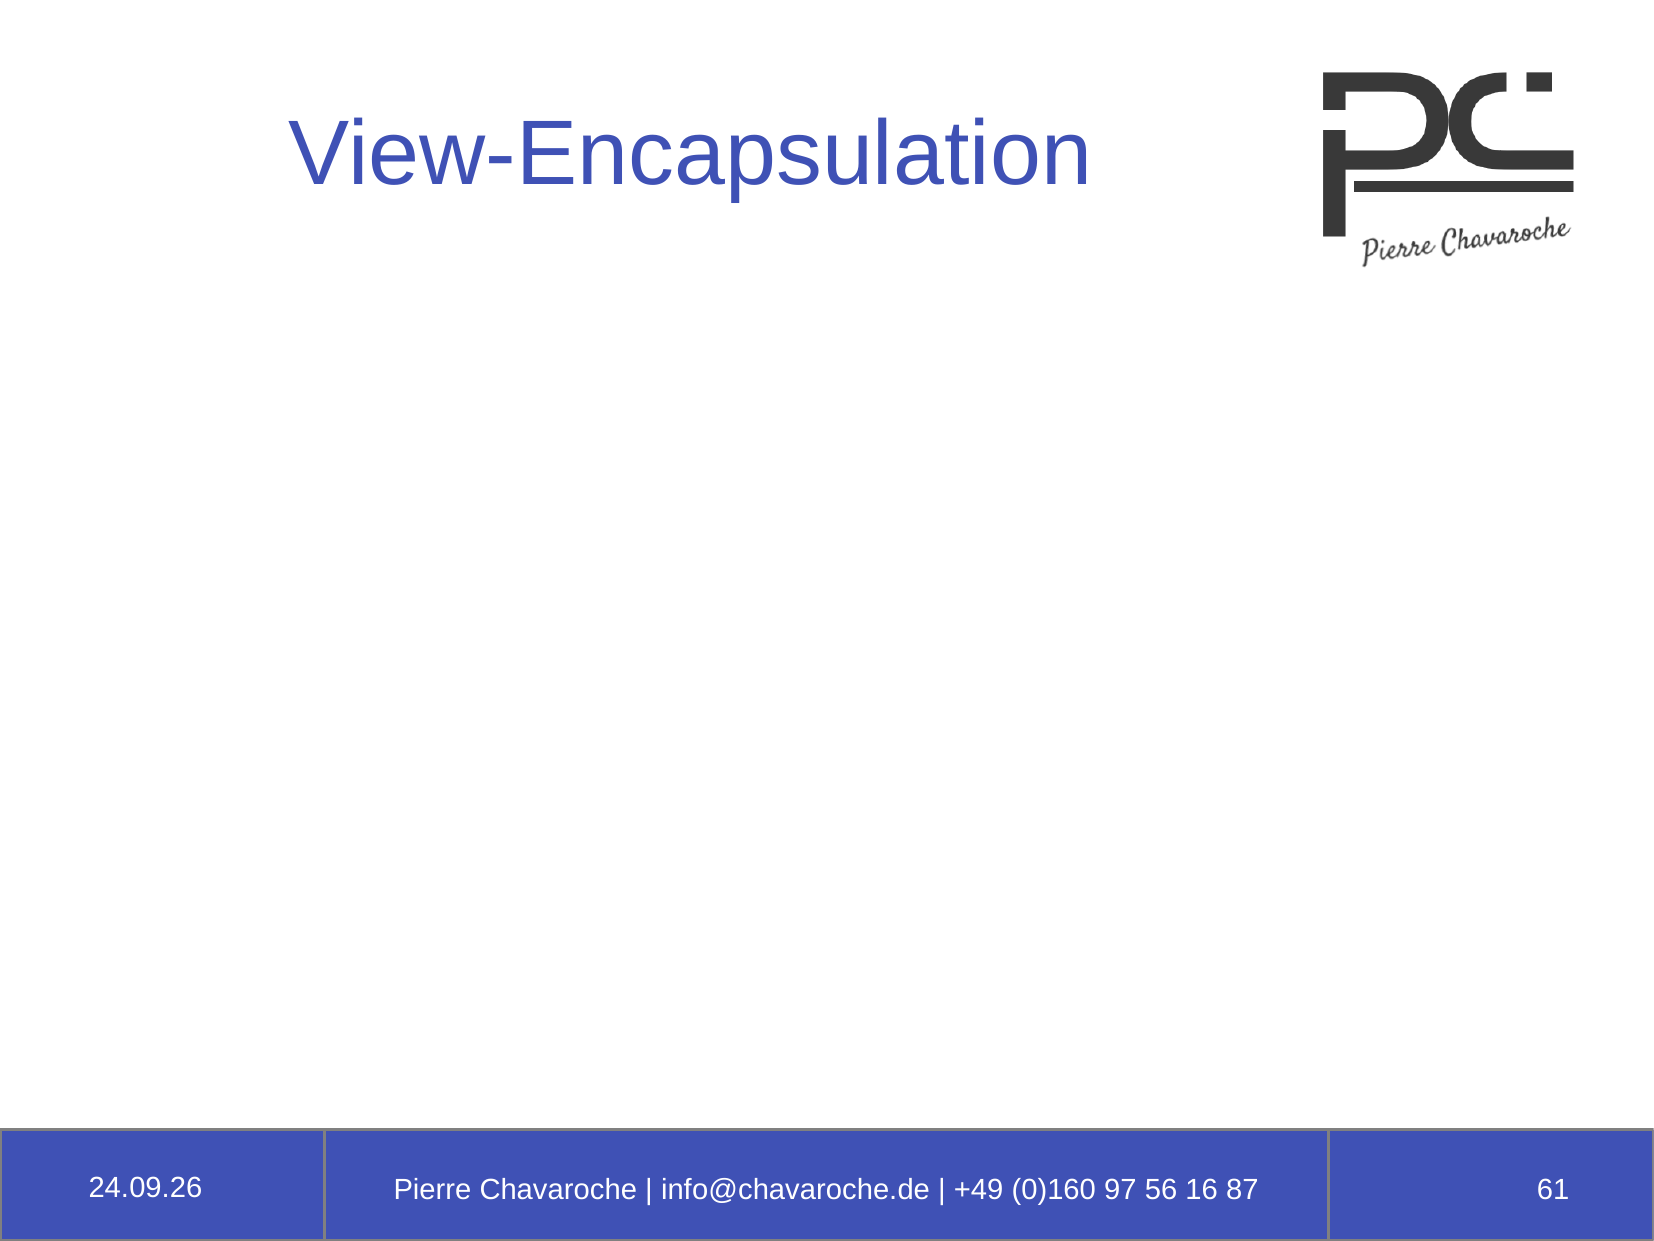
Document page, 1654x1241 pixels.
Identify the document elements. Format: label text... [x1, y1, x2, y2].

picture [1307, 29, 1589, 311]
title View-Encapsulation [82, 49, 1300, 257]
